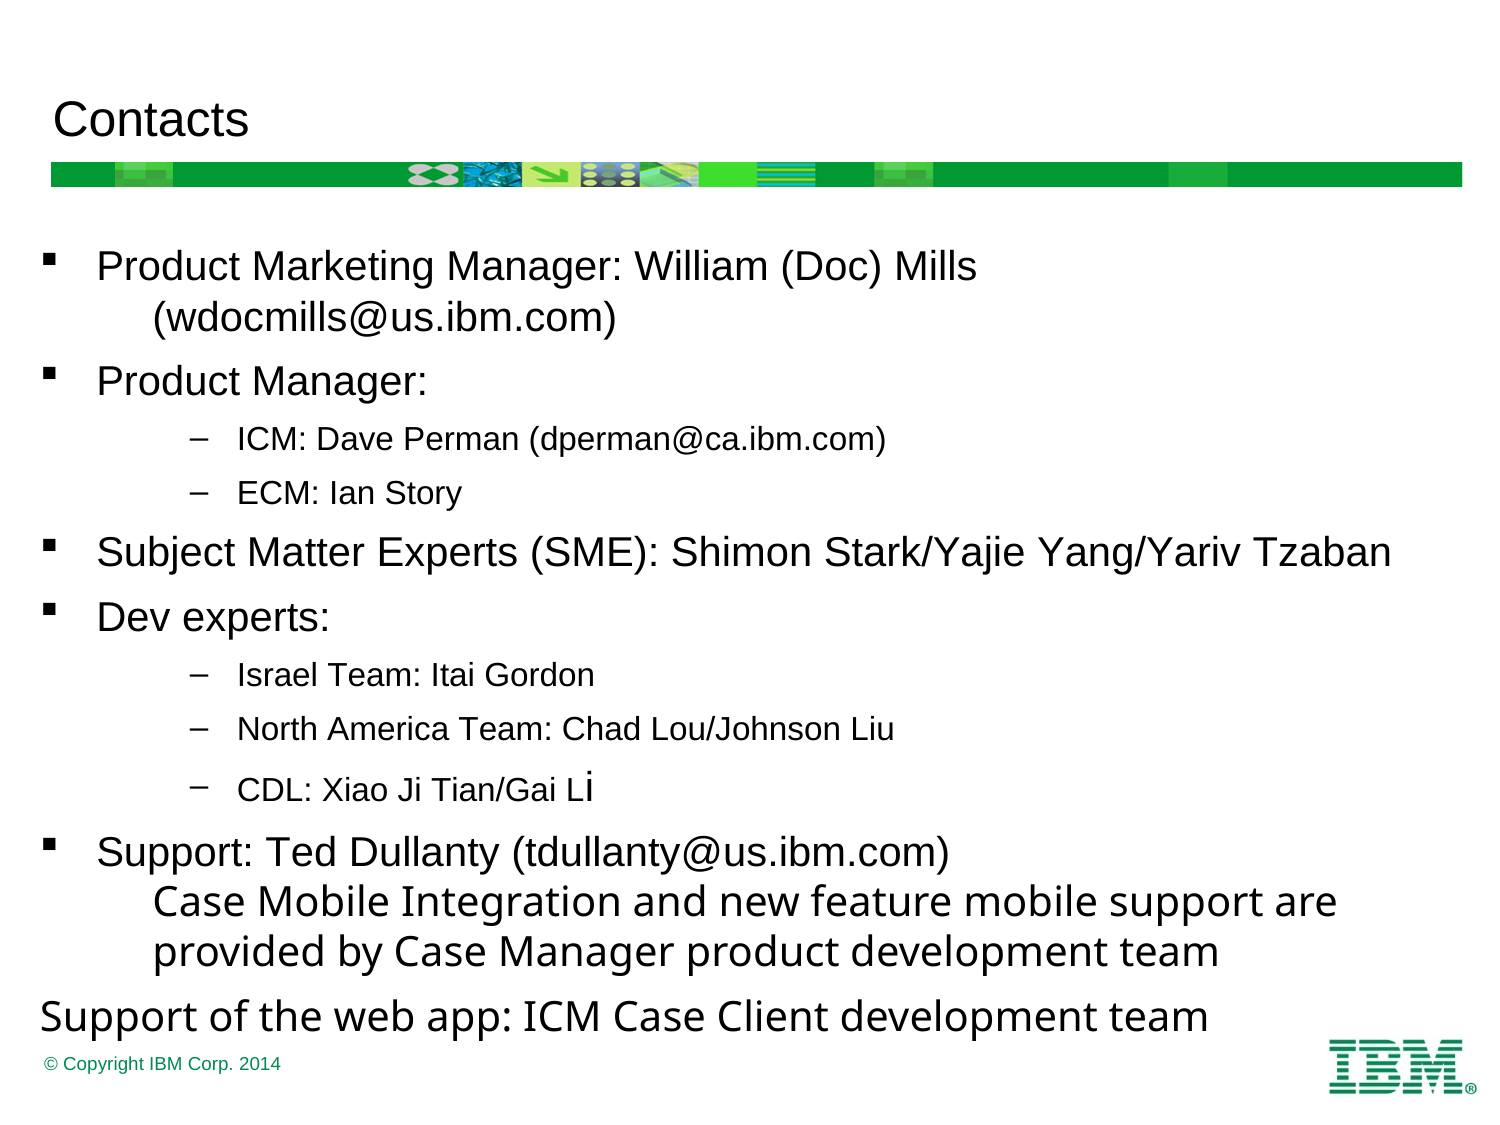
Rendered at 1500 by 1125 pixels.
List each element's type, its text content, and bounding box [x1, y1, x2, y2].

list Product Marketing Manager: William (Doc) Mills (wdocmills@us.ibm.com) Product Manager: ICM: Dave Perman (dperman@ca.ibm.com) ECM: Ian Story Subject Matter Experts (SME): Shimon Stark/Yajie Yang/Yariv Tzaban Dev experts: Israel Team: Itai Gordon North America Team: Chad Lou/Johnson Liu CDL: Xiao Ji Tian/Gai Li Support: Ted Dullanty (tdullanty@us.ibm.com) Case Mobile Integration and new feature mobile support are provided by Case Manager product development team Support of the web app: ICM Case Client development team [24, 231, 1463, 1038]
picture [50, 161, 1463, 189]
picture [1327, 1037, 1479, 1096]
title Contacts [37, 45, 1388, 188]
